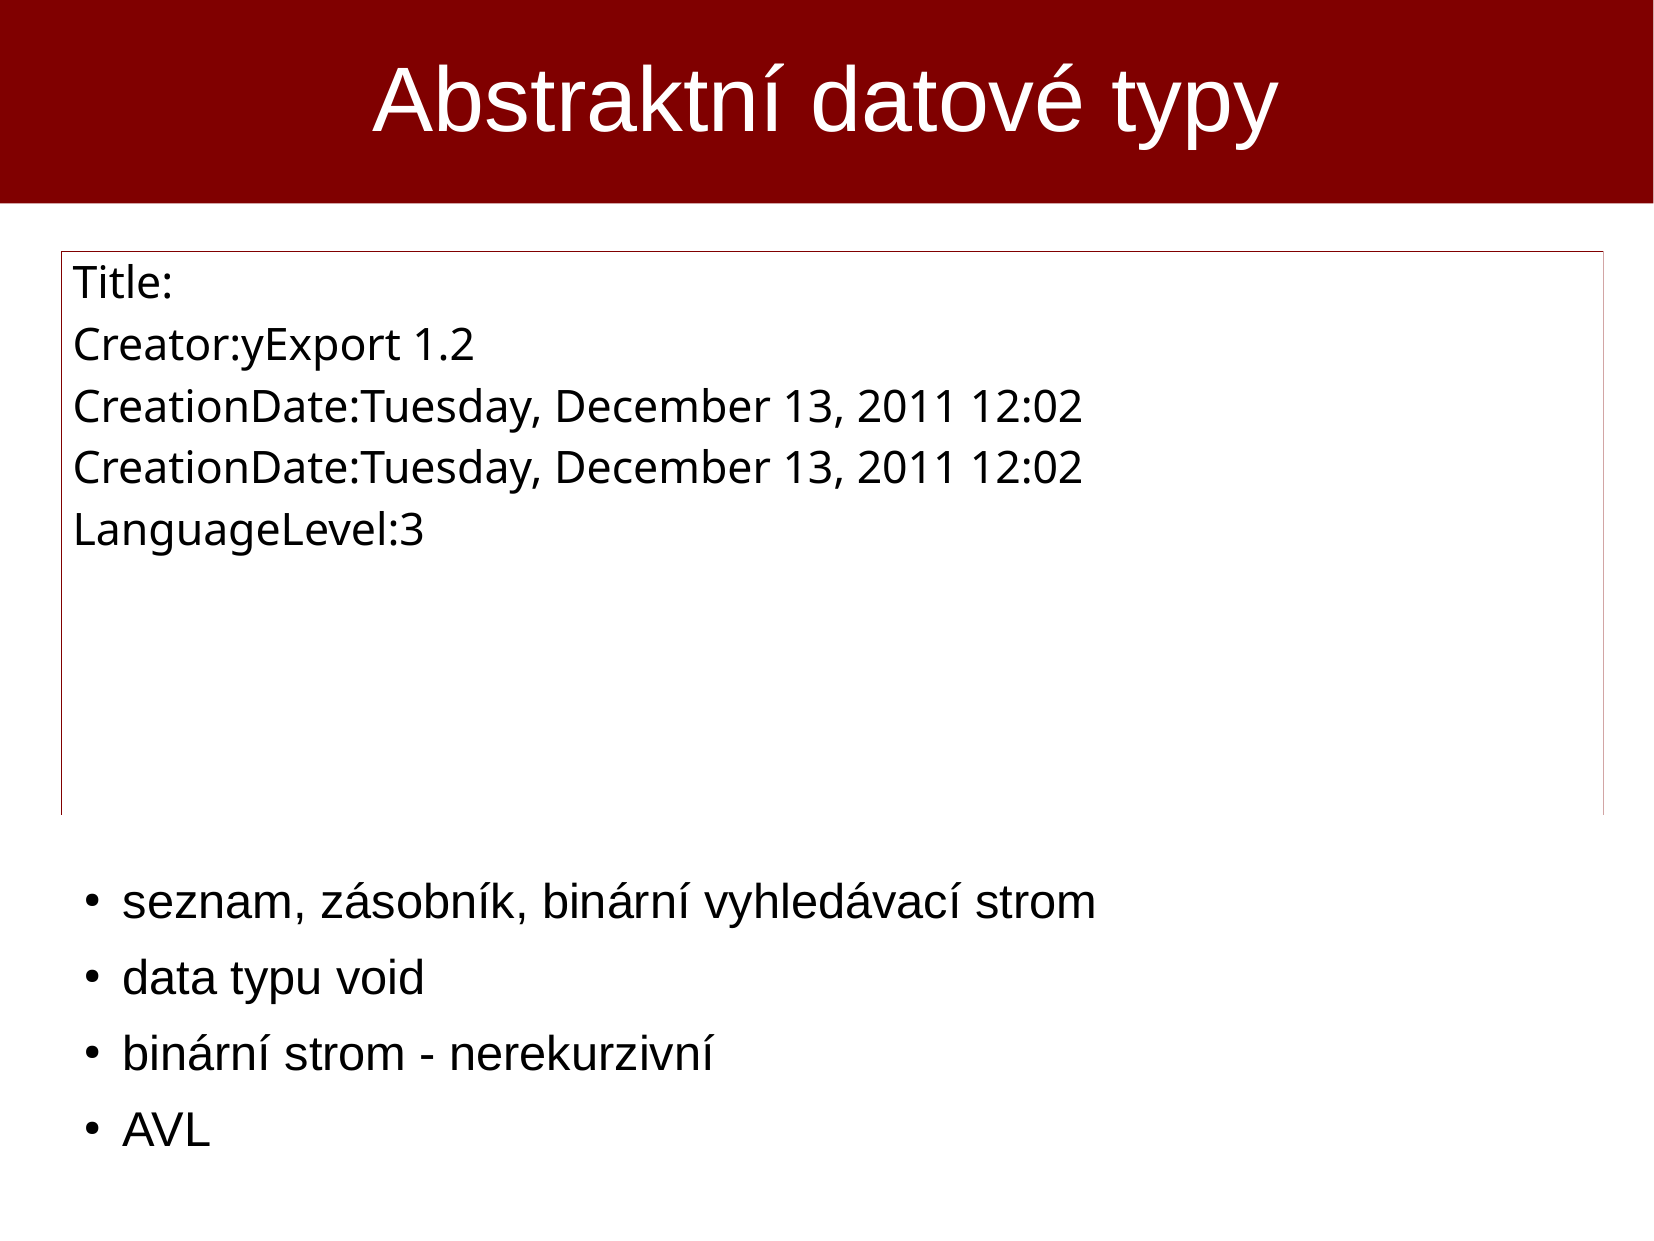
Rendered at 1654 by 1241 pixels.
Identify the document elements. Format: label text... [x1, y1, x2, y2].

title Abstraktní datové typy [0, 0, 1654, 204]
list seznam, zásobník, binární vyhledávací strom data typu void binární strom - nerekurzivní AVL [70, 874, 1560, 1158]
picture [58, 248, 1604, 815]
